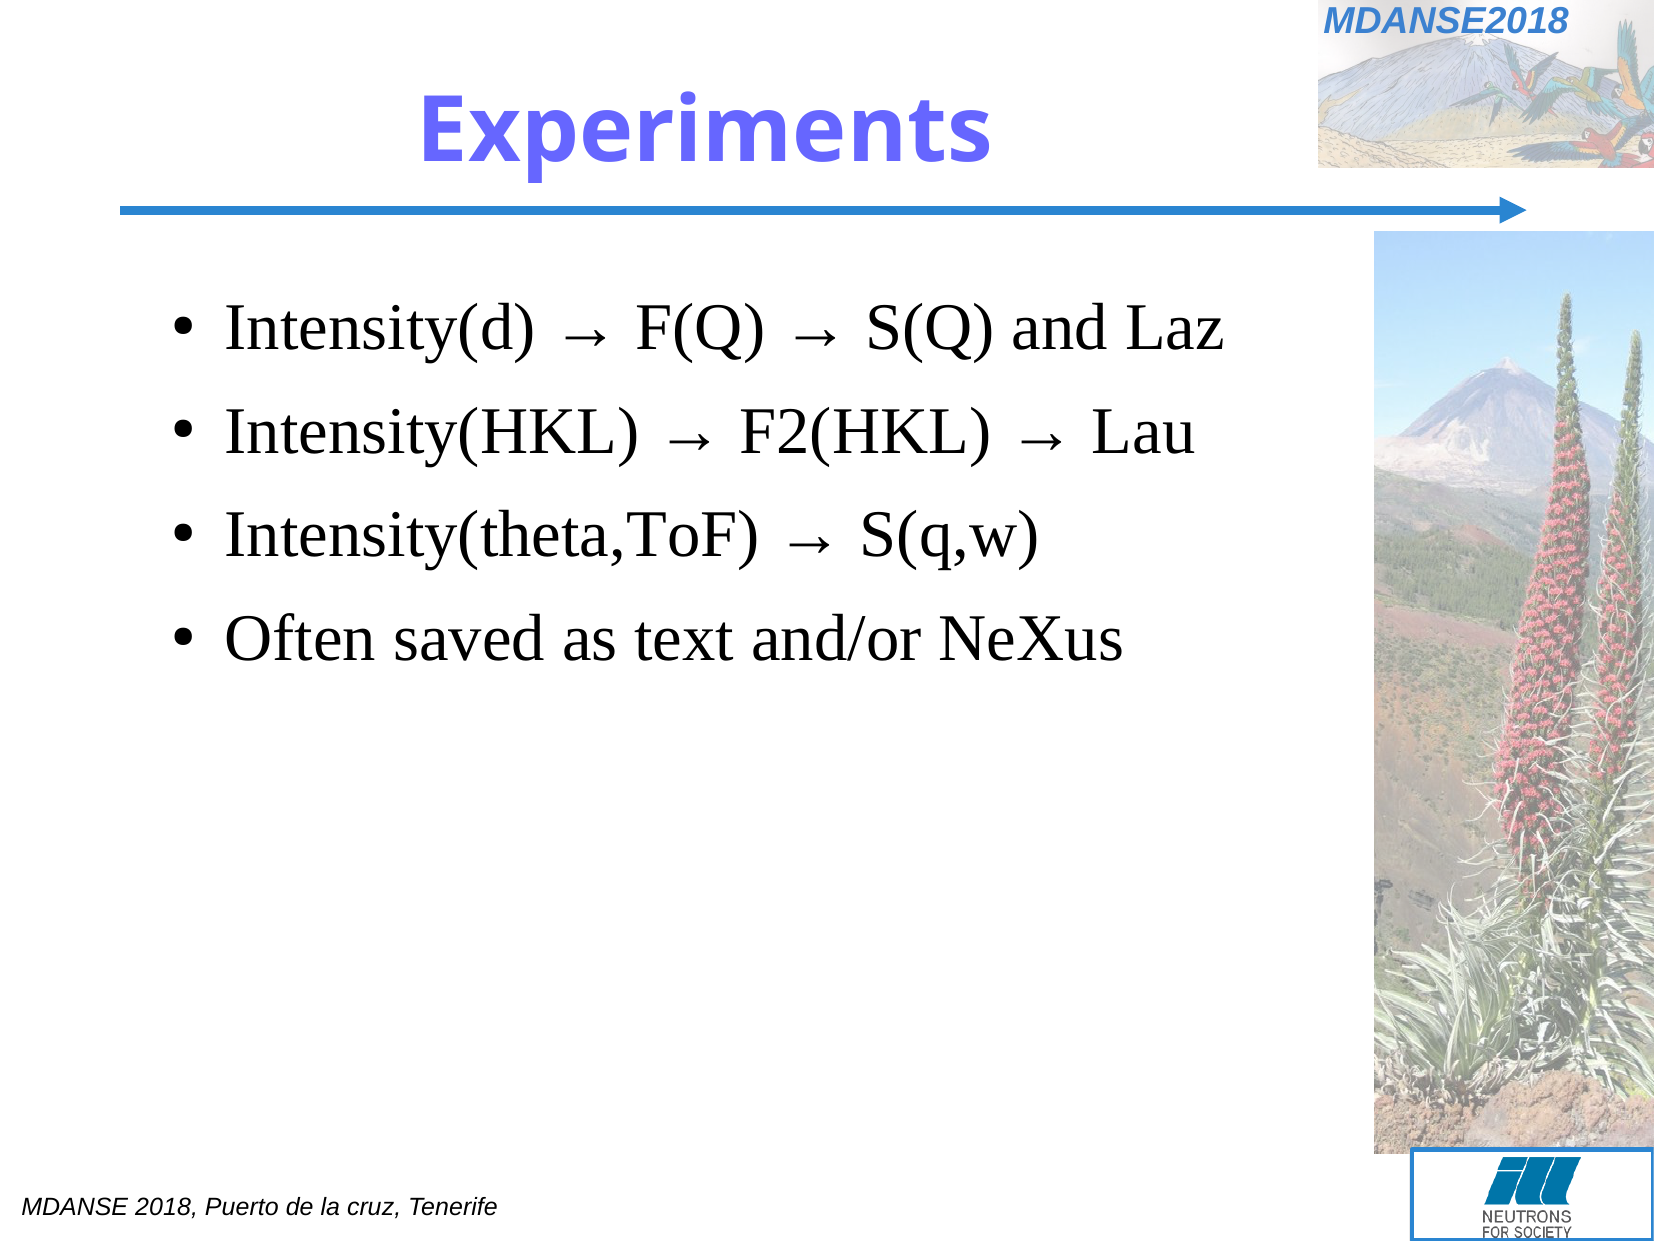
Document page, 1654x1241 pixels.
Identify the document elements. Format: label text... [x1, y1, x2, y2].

list Intensity(d) → F(Q) → S(Q) and Laz Intensity(HKL) → F2(HKL) → Lau Intensity(theta,ToF) → S(q,w) Often saved as text and/or NeXus [82, 290, 1571, 1010]
title Experiments [82, 49, 1328, 203]
picture [1479, 1153, 1583, 1241]
